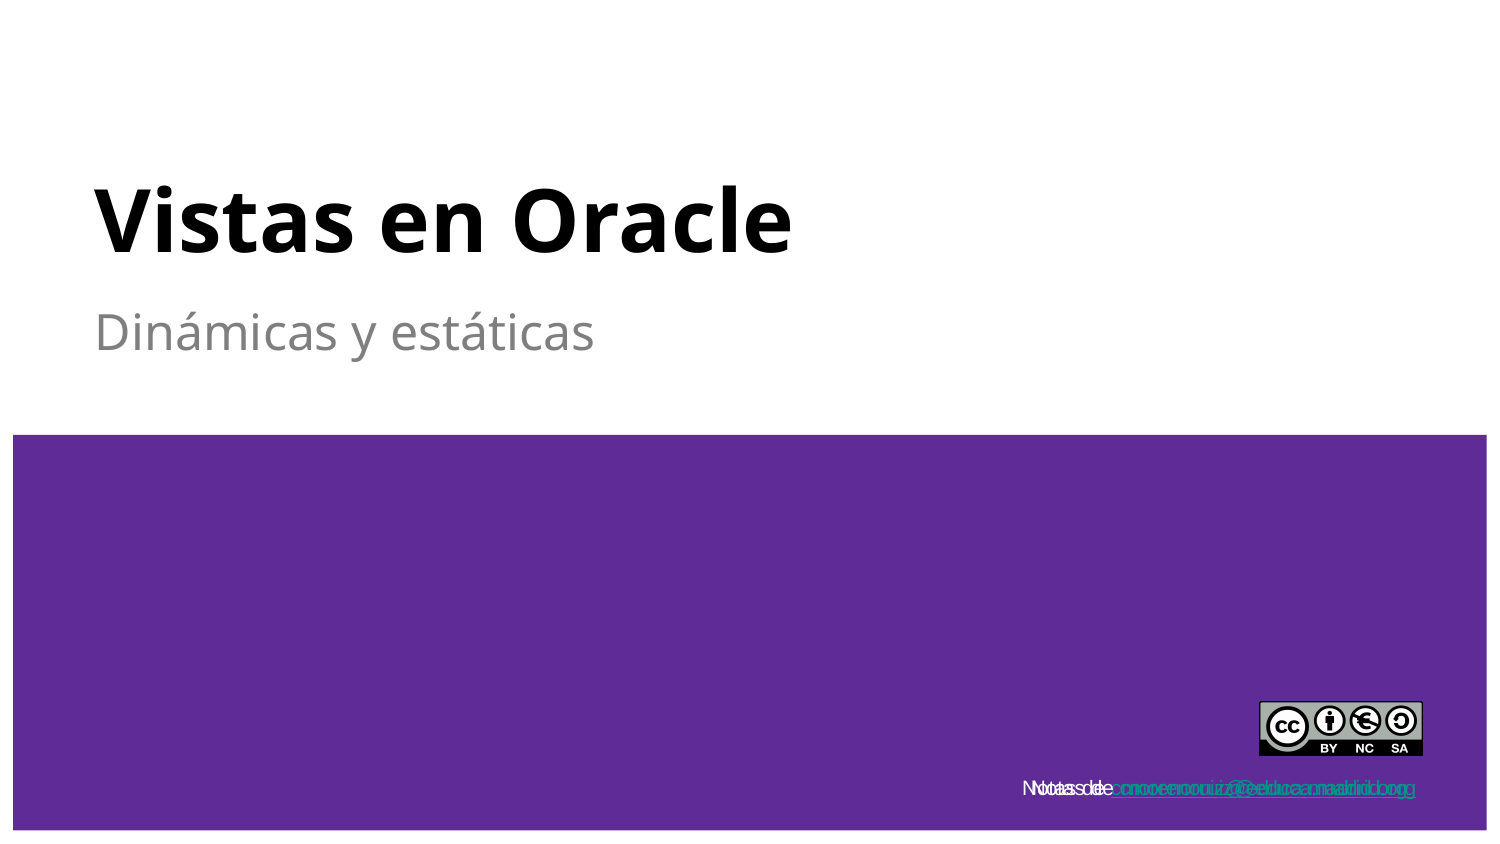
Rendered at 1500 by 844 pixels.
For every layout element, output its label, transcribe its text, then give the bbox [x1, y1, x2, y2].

text_box Notas de cmorenoruiz@educa.madrid.org [1006, 755, 1432, 805]
picture [1259, 701, 1423, 755]
title Vistas en Oracle [79, 43, 1423, 285]
subtitle Dinámicas y estáticas [79, 285, 1423, 427]
